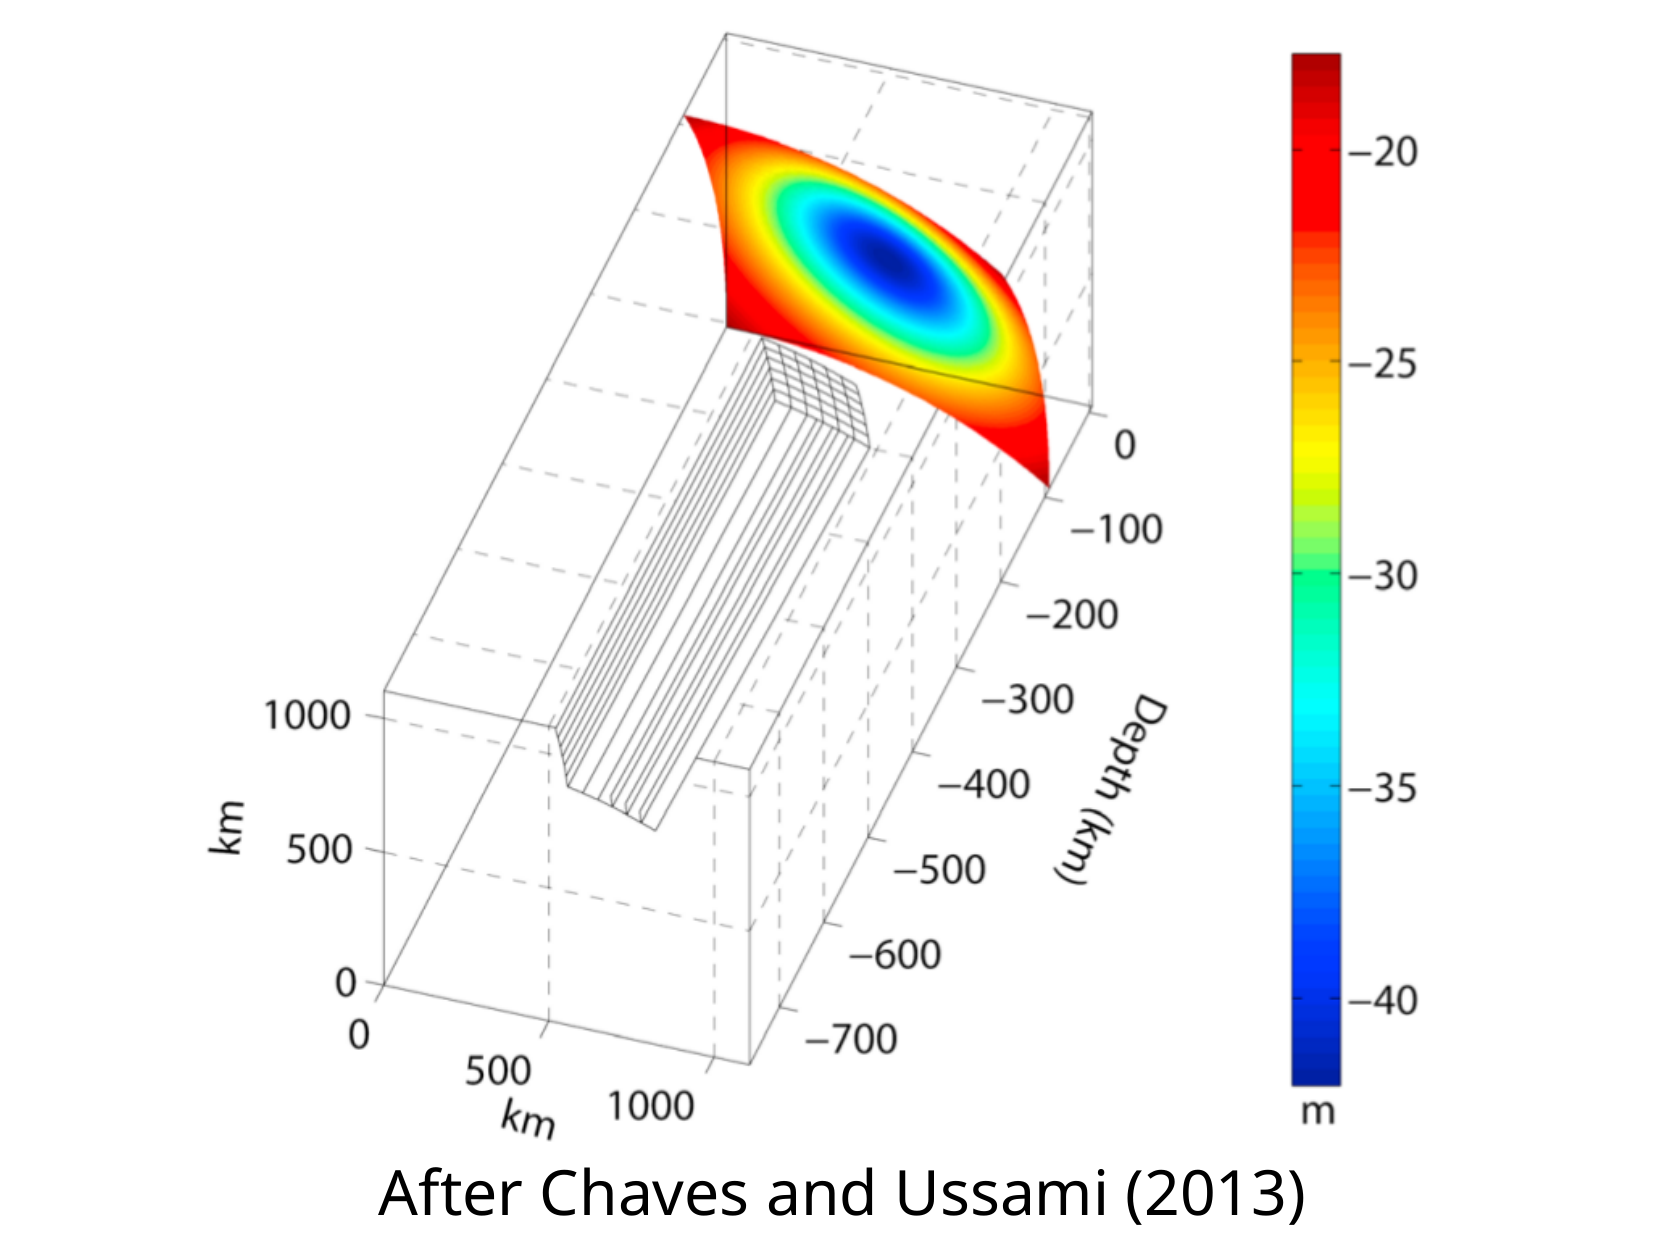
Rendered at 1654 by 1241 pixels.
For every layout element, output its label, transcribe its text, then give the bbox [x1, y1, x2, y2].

text_box After Chaves and Ussami (2013) [363, 1141, 1290, 1227]
picture [195, 24, 1432, 1150]
